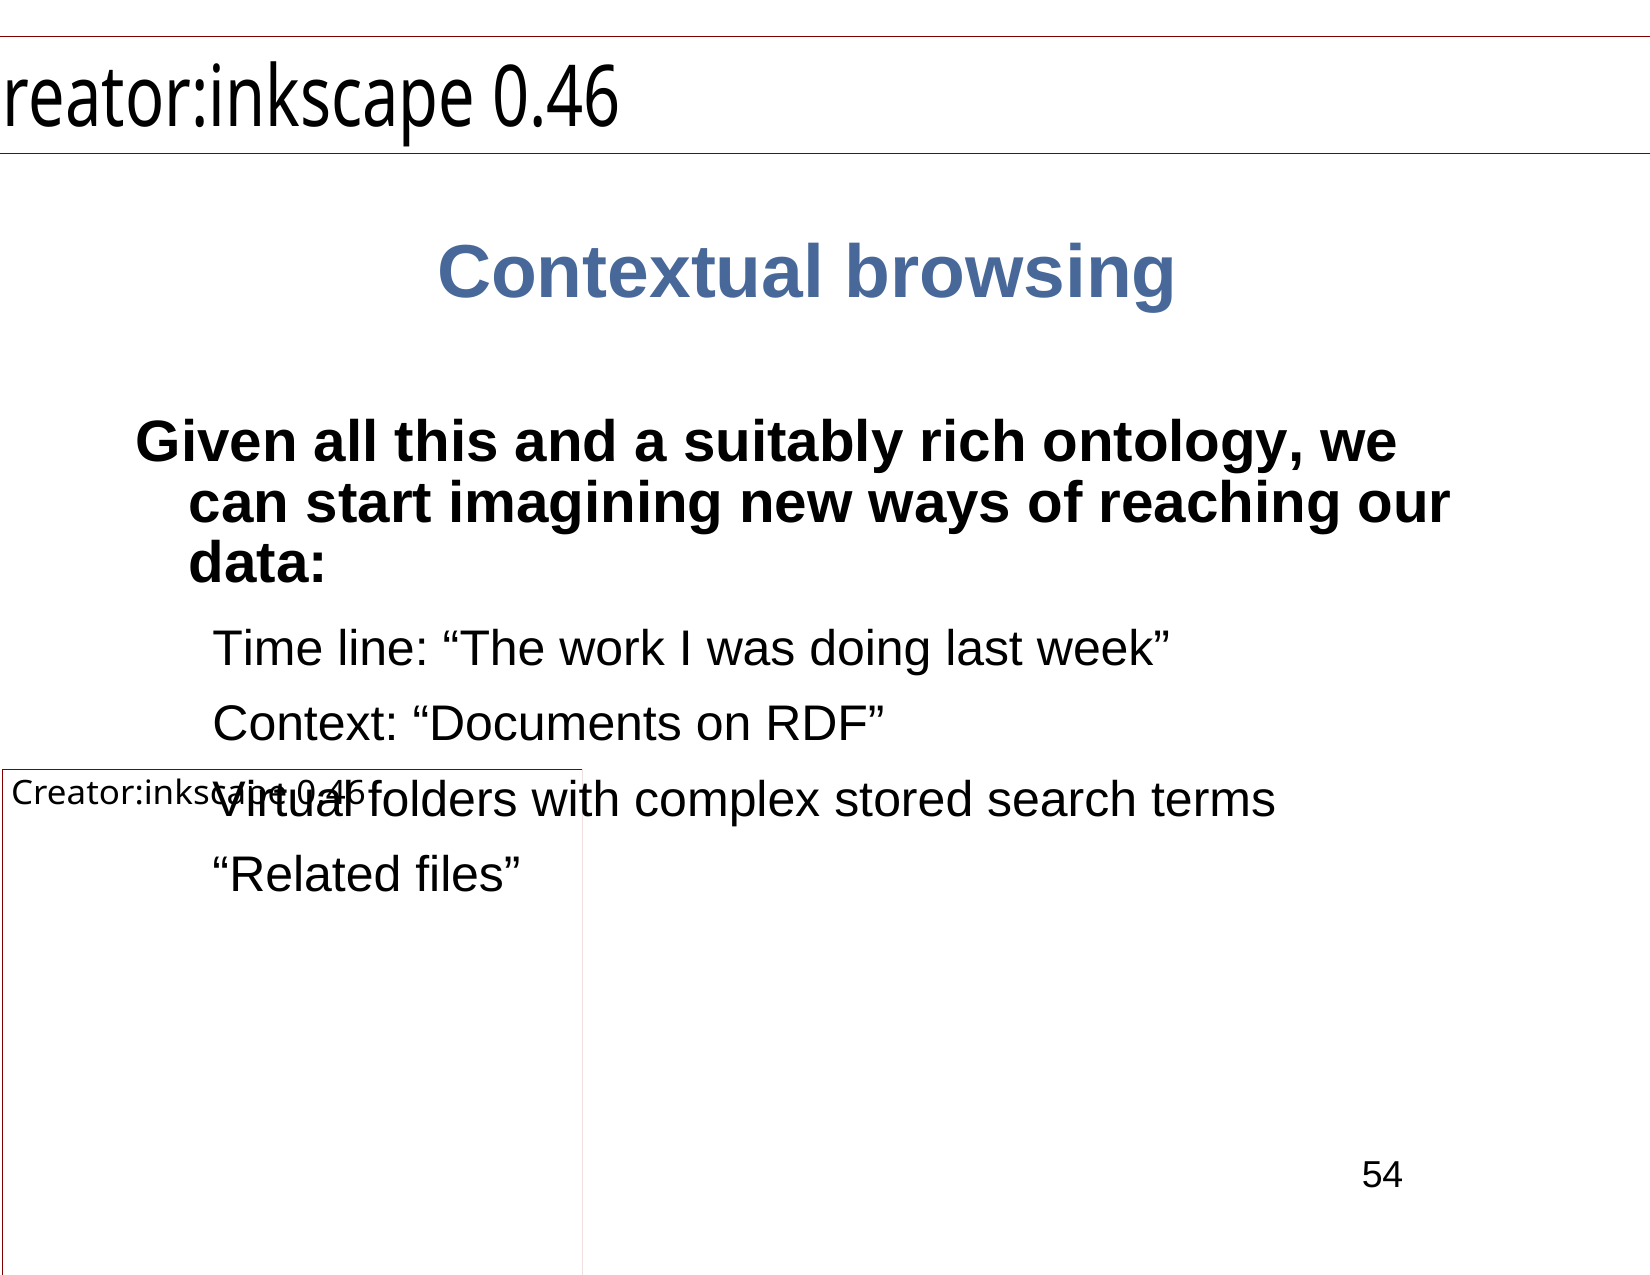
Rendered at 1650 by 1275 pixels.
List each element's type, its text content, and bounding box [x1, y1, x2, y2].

list Given all this and a suitably rich ontology, we can start imagining new ways of reaching our data: Time line: “The work I was doing last week” Context: “Documents on RDF” Virtual folders with complex stored search terms “Related files” [118, 413, 1498, 1126]
title Contextual browsing [118, 177, 1498, 371]
